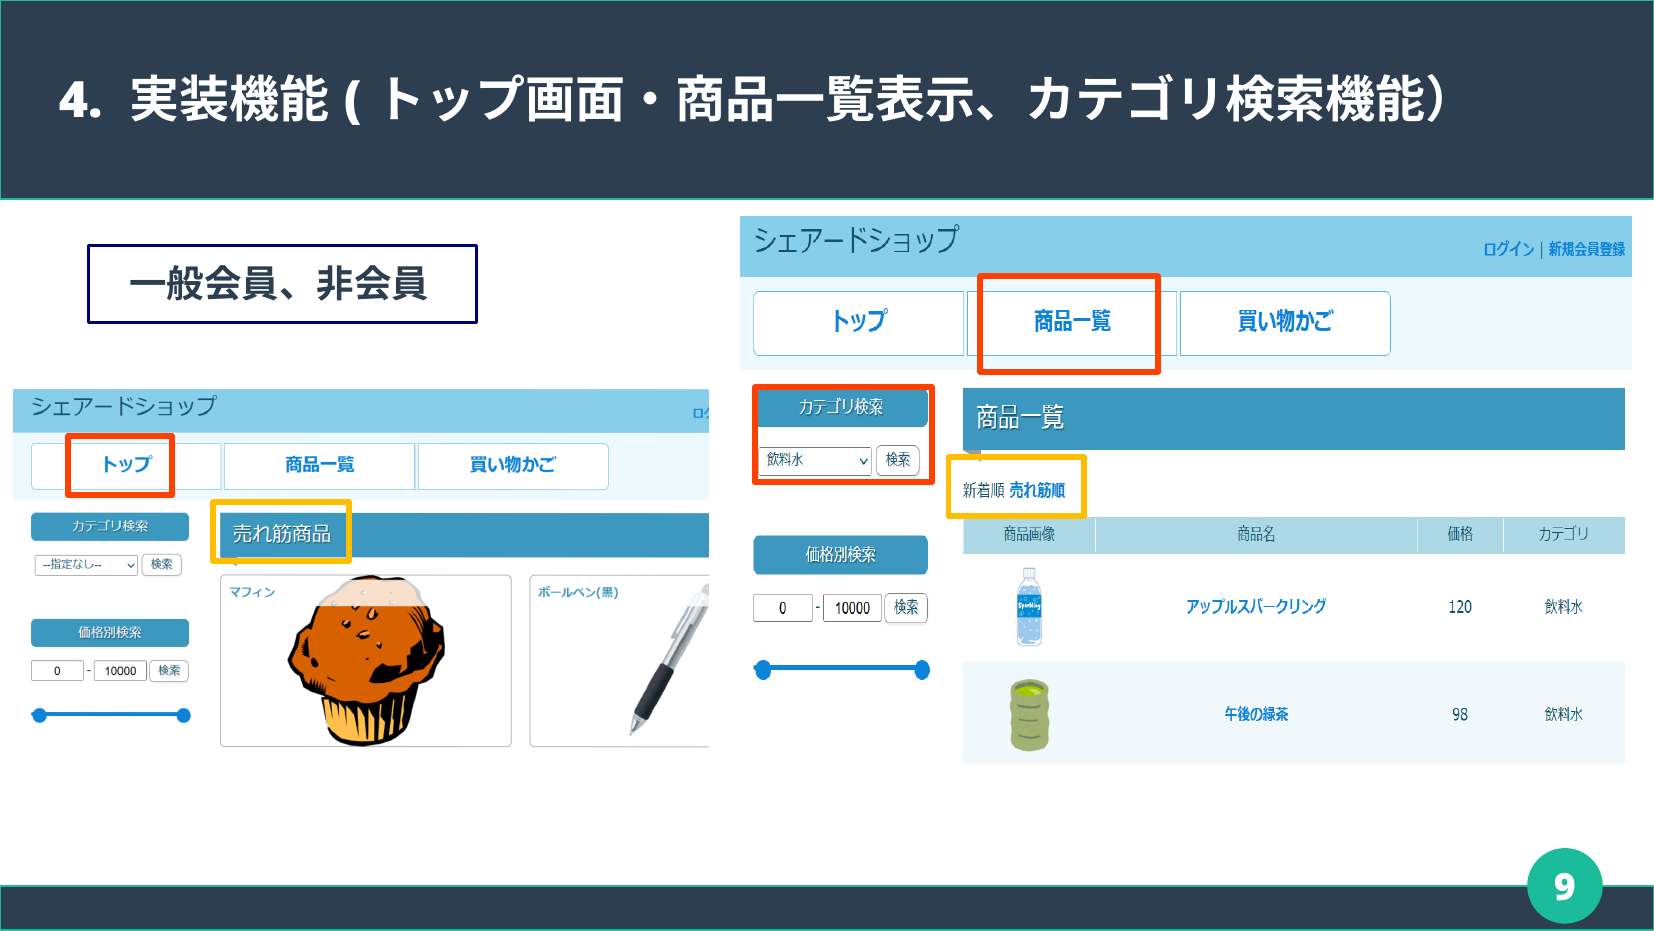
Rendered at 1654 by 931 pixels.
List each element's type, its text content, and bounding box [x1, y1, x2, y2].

title 4. 実装機能(トップ画面・商品一覧表示、カテゴリ検索機能） [59, 37, 1595, 156]
text_box 一般会員、非会員 [88, 238, 470, 244]
text_box 一般会員、非会員 [90, 247, 470, 321]
picture [12, 388, 709, 761]
picture [740, 216, 1632, 764]
